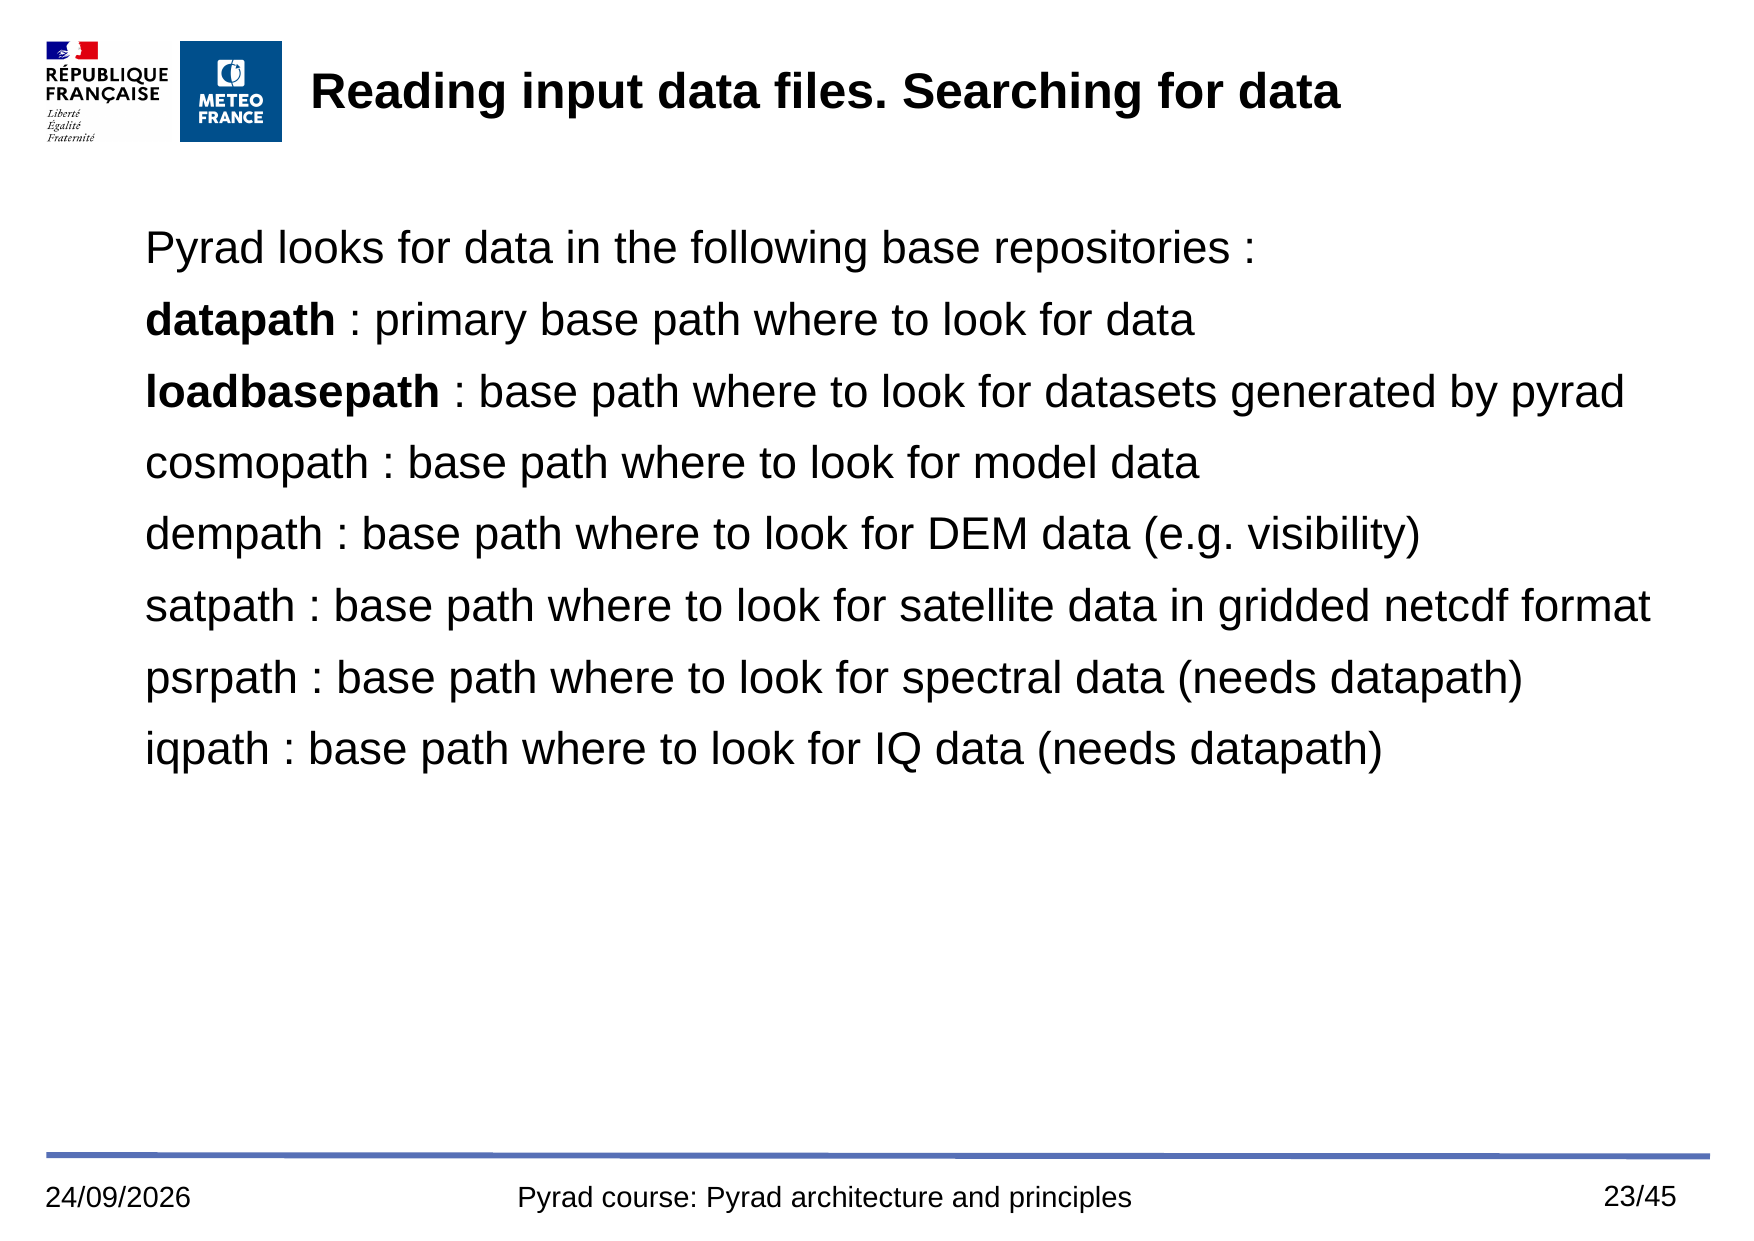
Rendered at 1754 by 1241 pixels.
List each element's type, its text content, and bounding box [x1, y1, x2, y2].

picture [180, 41, 282, 142]
title Reading input data files. Searching for data [310, 40, 1697, 142]
list Pyrad looks for data in the following base repositories : datapath : primary base path where to look for data loadbasepath : base path where to look for datasets generated by pyrad cosmopath : base path where to look for model data dempath : base path where to look for DEM data (e.g. visibility) satpath : base path where to look for satellite data in gridded netcdf format psrpath : base path where to look for spectral data (needs datapath) iqpath : base path where to look for IQ data (needs datapath) [44, 222, 1712, 1118]
picture [46, 41, 172, 142]
